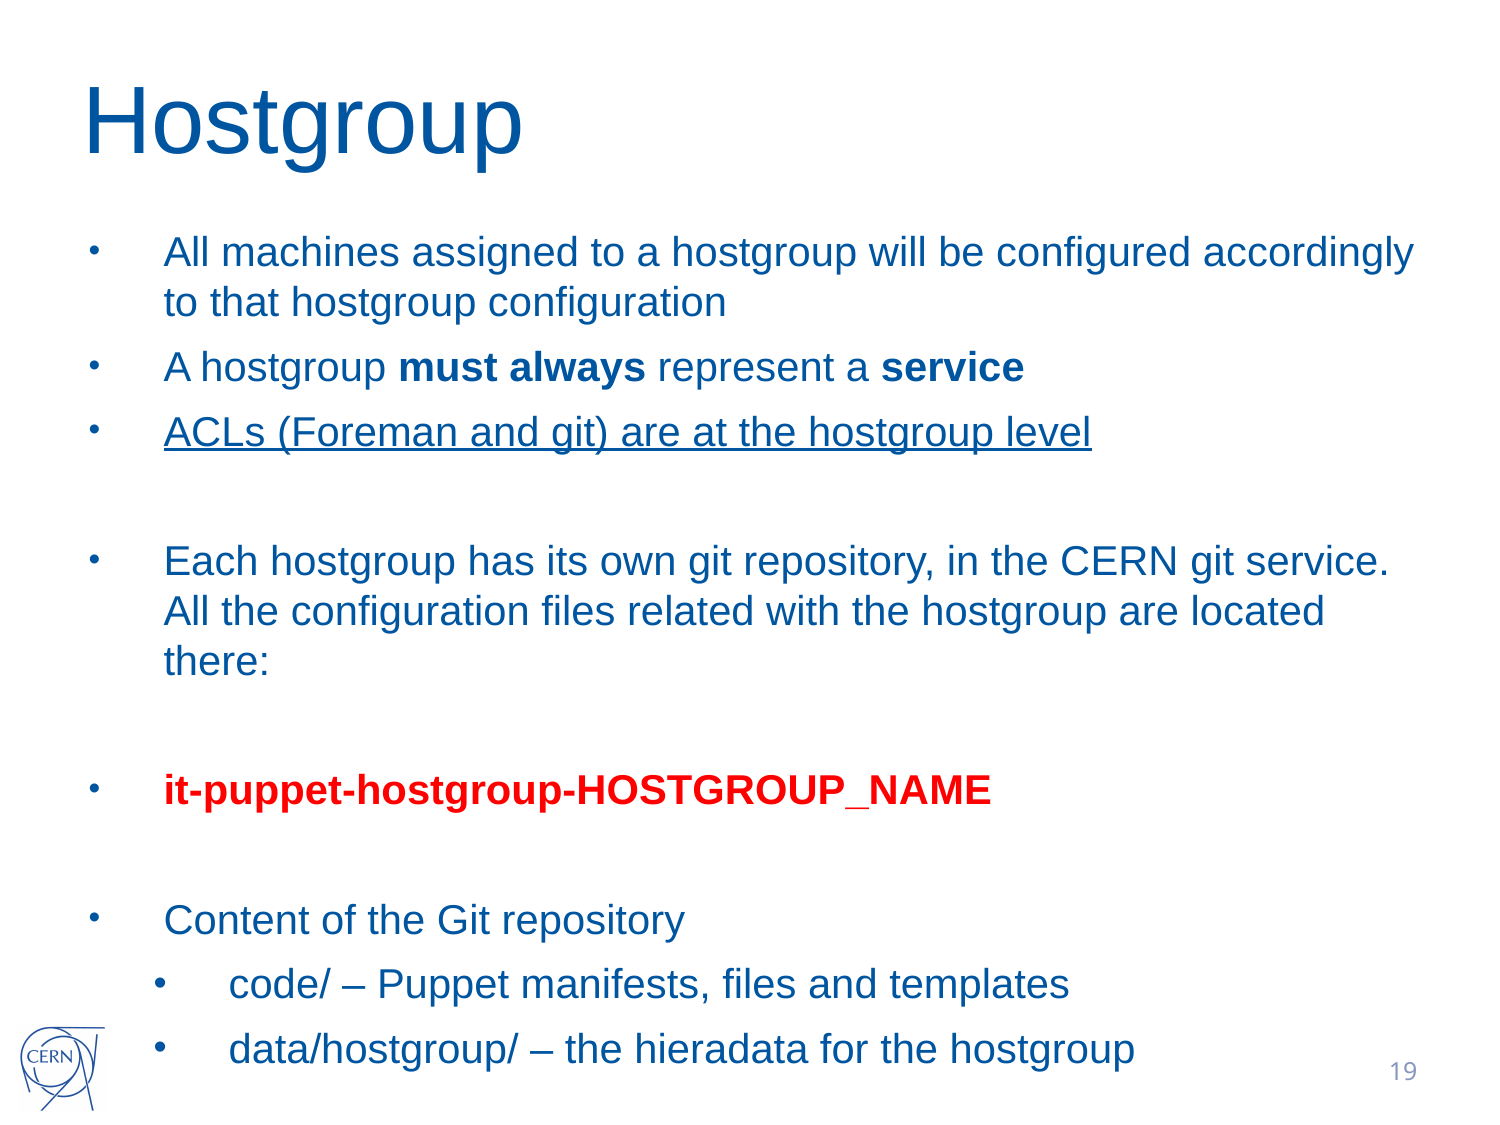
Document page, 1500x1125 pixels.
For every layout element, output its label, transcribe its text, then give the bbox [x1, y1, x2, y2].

slide_number <number> [1342, 1051, 1425, 1095]
list All machines assigned to a hostgroup will be configured accordingly to that hostgroup configuration A hostgroup must always represent a service ACLs (Foreman and git) are at the hostgroup level Each hostgroup has its own git repository, in the CERN git service. All the configuration files related with the hostgroup are located there: it-puppet-hostgroup-HOSTGROUP_NAME Content of the Git repository code/ – Puppet manifests, files and templates data/hostgroup/ – the hieradata for the hostgroup [75, 217, 1425, 1125]
title Hostgroup [75, 13, 1425, 217]
picture [18, 1025, 75, 1112]
